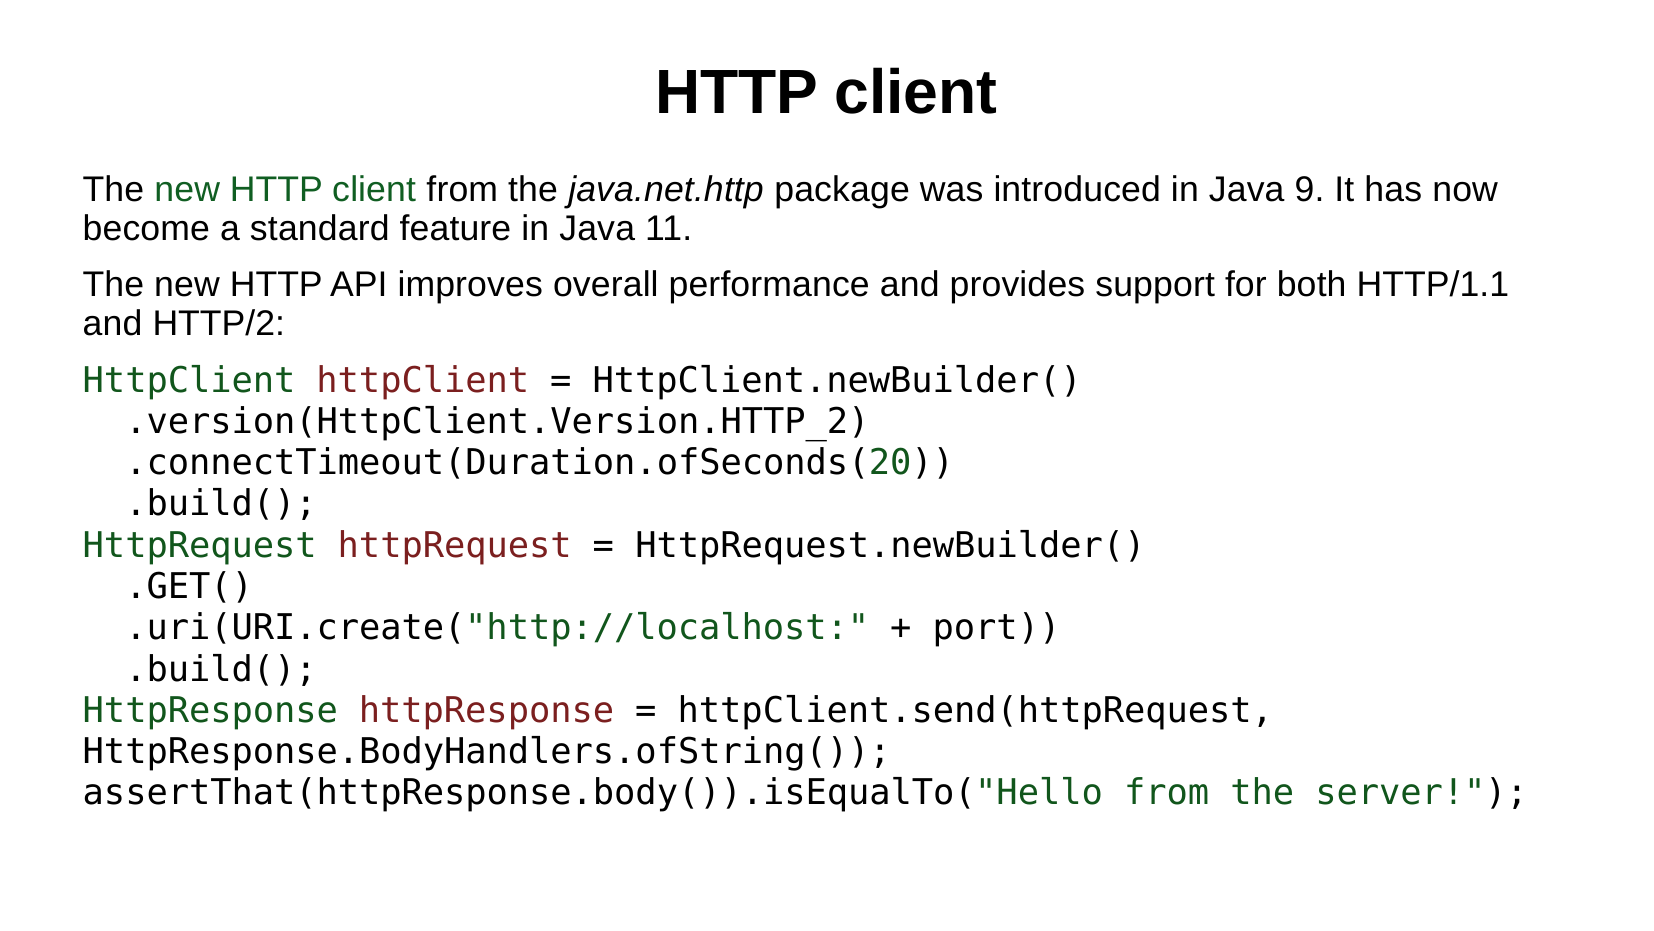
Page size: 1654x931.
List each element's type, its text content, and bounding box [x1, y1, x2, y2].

list The new HTTP client from the java.net.http package was introduced in Java 9. It has now become a standard feature in Java 11. The new HTTP API improves overall performance and provides support for both HTTP/1.1 and HTTP/2: HttpClient httpClient = HttpClient.newBuilder() .version(HttpClient.Version.HTTP_2) .connectTimeout(Duration.ofSeconds(20)) .build(); HttpRequest httpRequest = HttpRequest.newBuilder() .GET() .uri(URI.create("http://localhost:" + port)) .build(); HttpResponse httpResponse = httpClient.send(httpRequest, HttpResponse.BodyHandlers.ofString()); assertThat(httpResponse.body()).isEqualTo("Hello from the server!"); [82, 168, 1538, 889]
title HTTP client [82, 37, 1571, 147]
